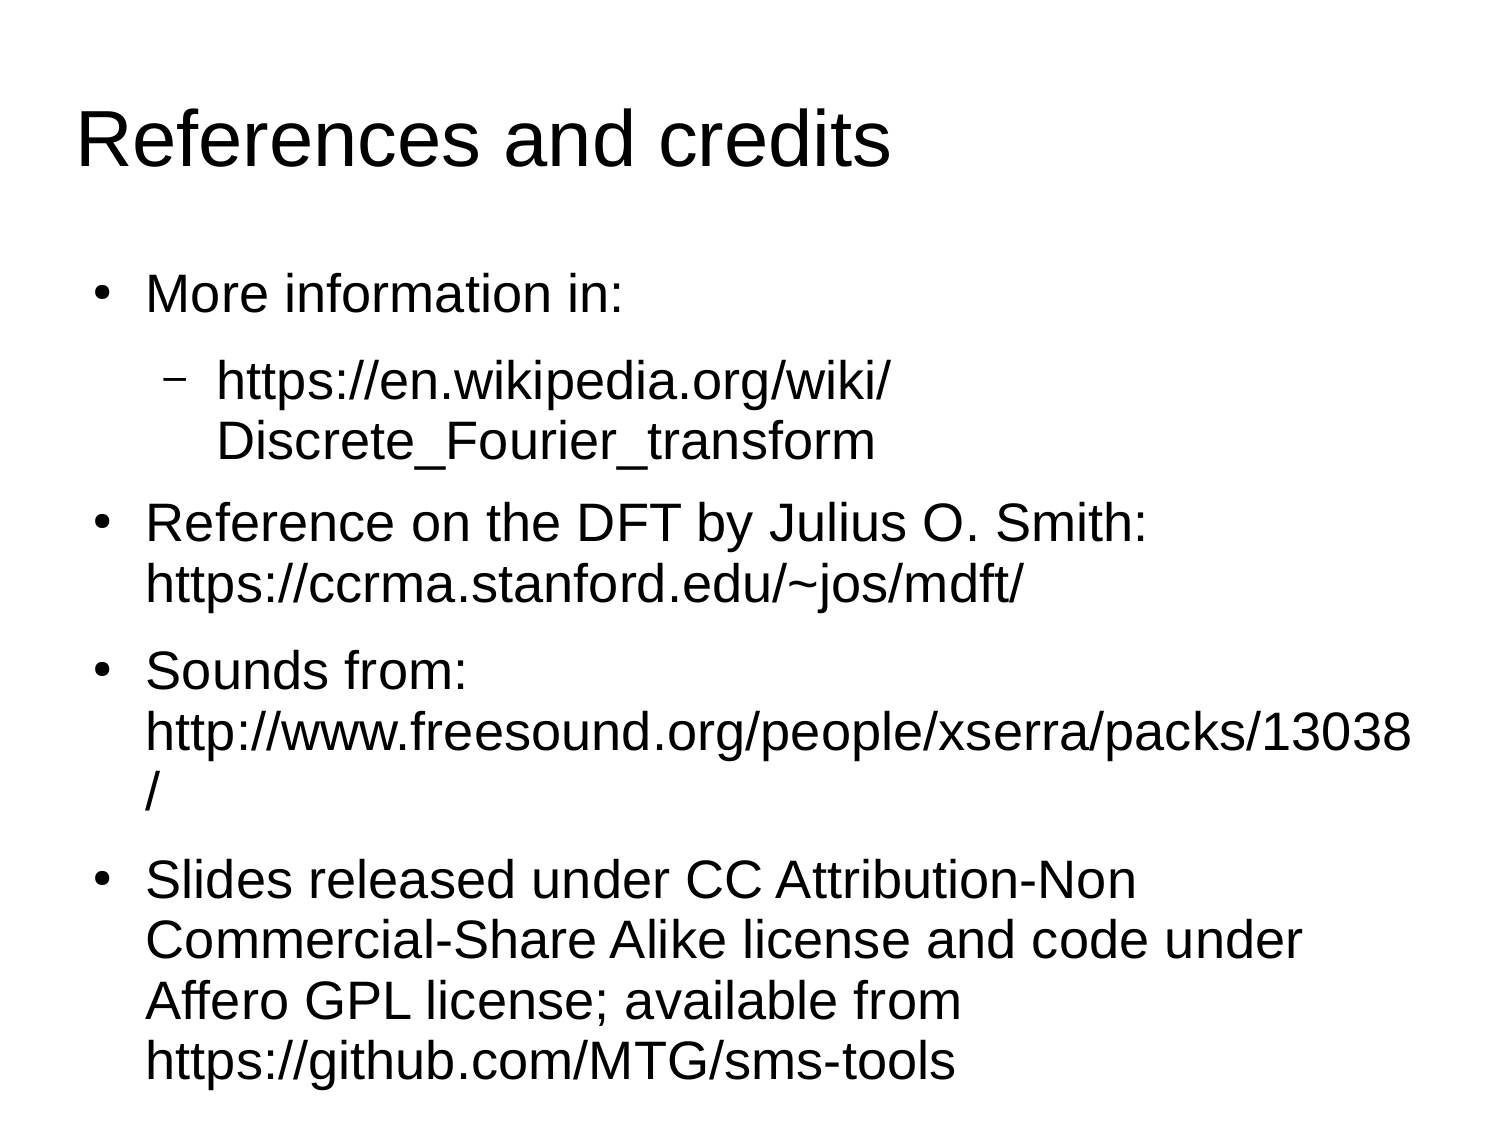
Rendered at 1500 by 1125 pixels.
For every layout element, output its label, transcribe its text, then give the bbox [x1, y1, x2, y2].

list More information in: https://en.wikipedia.org/wiki/Discrete_Fourier_transform Reference on the DFT by Julius O. Smith: https://ccrma.stanford.edu/~jos/mdft/ Sounds from: http://www.freesound.org/people/xserra/packs/13038/ Slides released under CC Attribution-Non Commercial-Share Alike license and code under Affero GPL license; available from https://github.com/MTG/sms-tools [75, 263, 1425, 916]
title References and credits [75, 44, 1425, 233]
